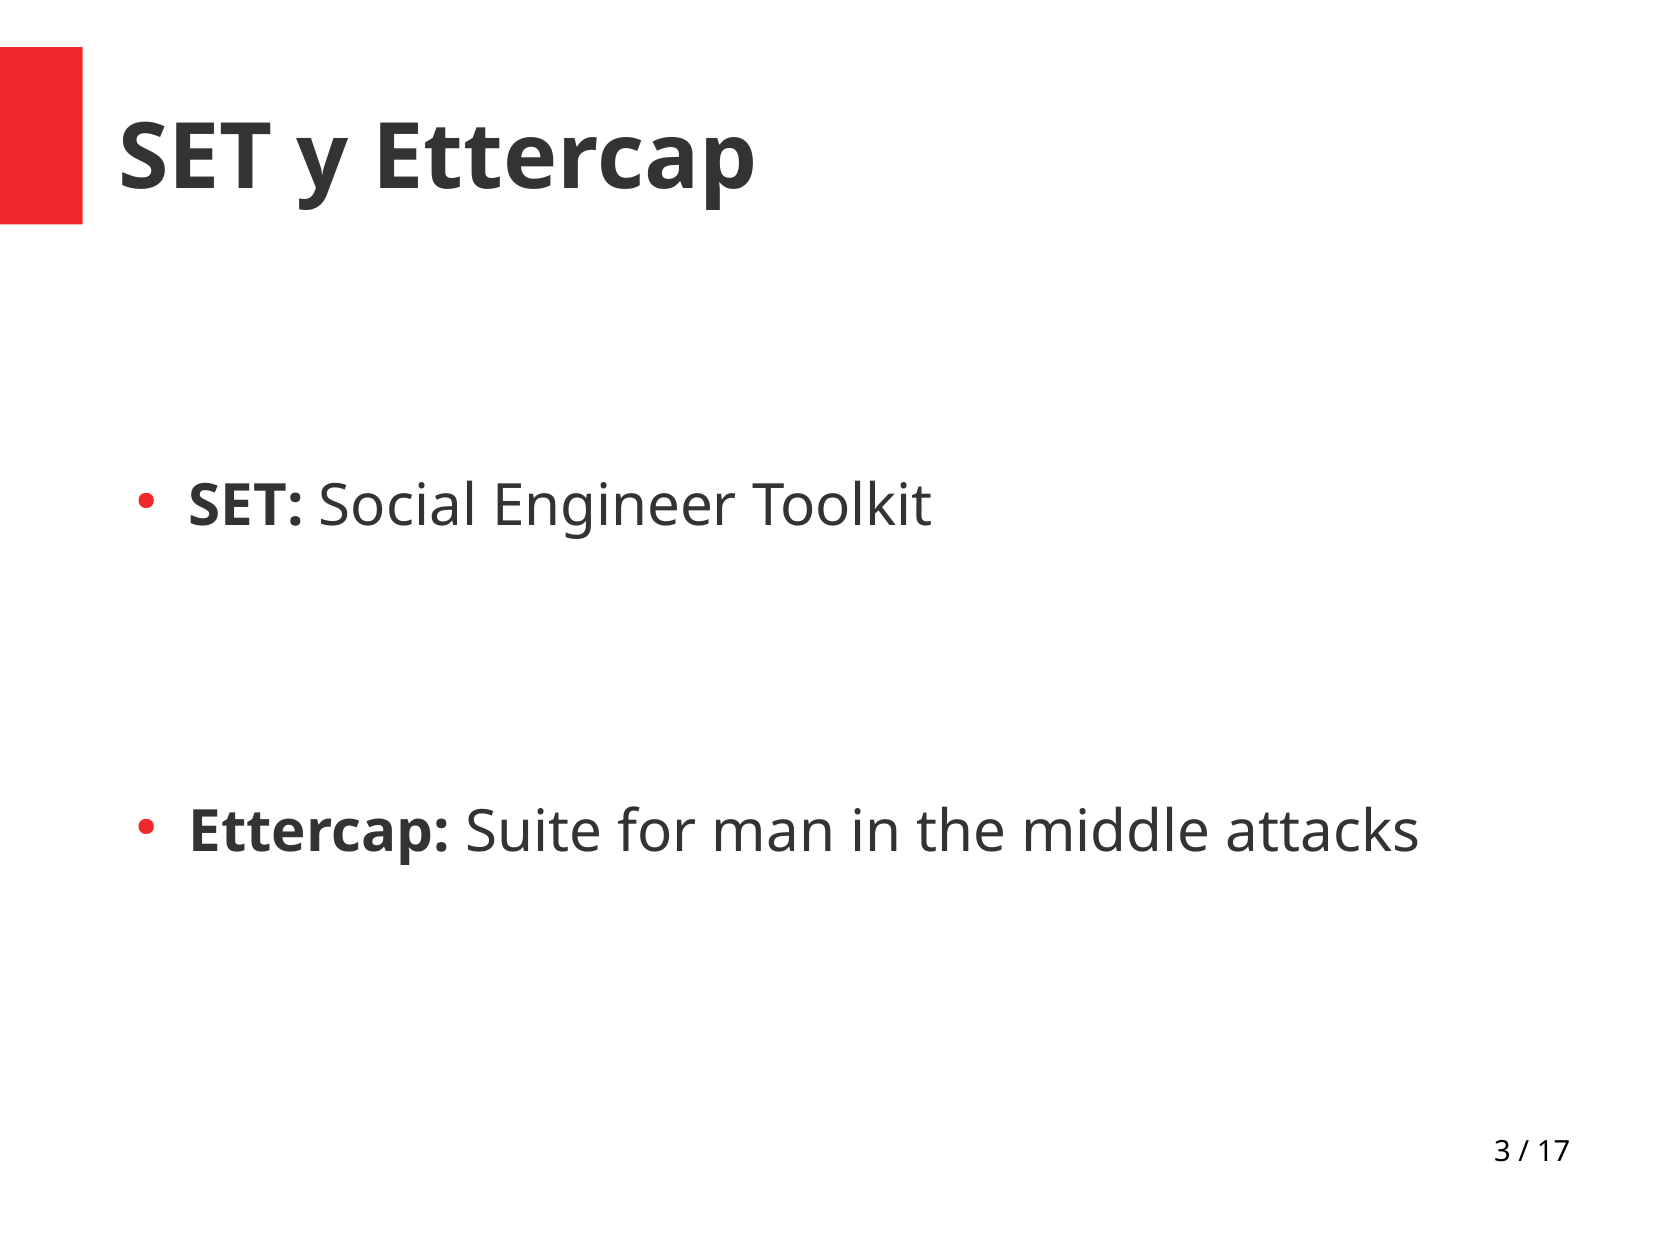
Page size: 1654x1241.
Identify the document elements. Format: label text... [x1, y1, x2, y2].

list SET: Social Engineer Toolkit Ettercap: Suite for man in the middle attacks [118, 354, 1535, 1074]
title SET y Ettercap [118, 49, 1571, 257]
